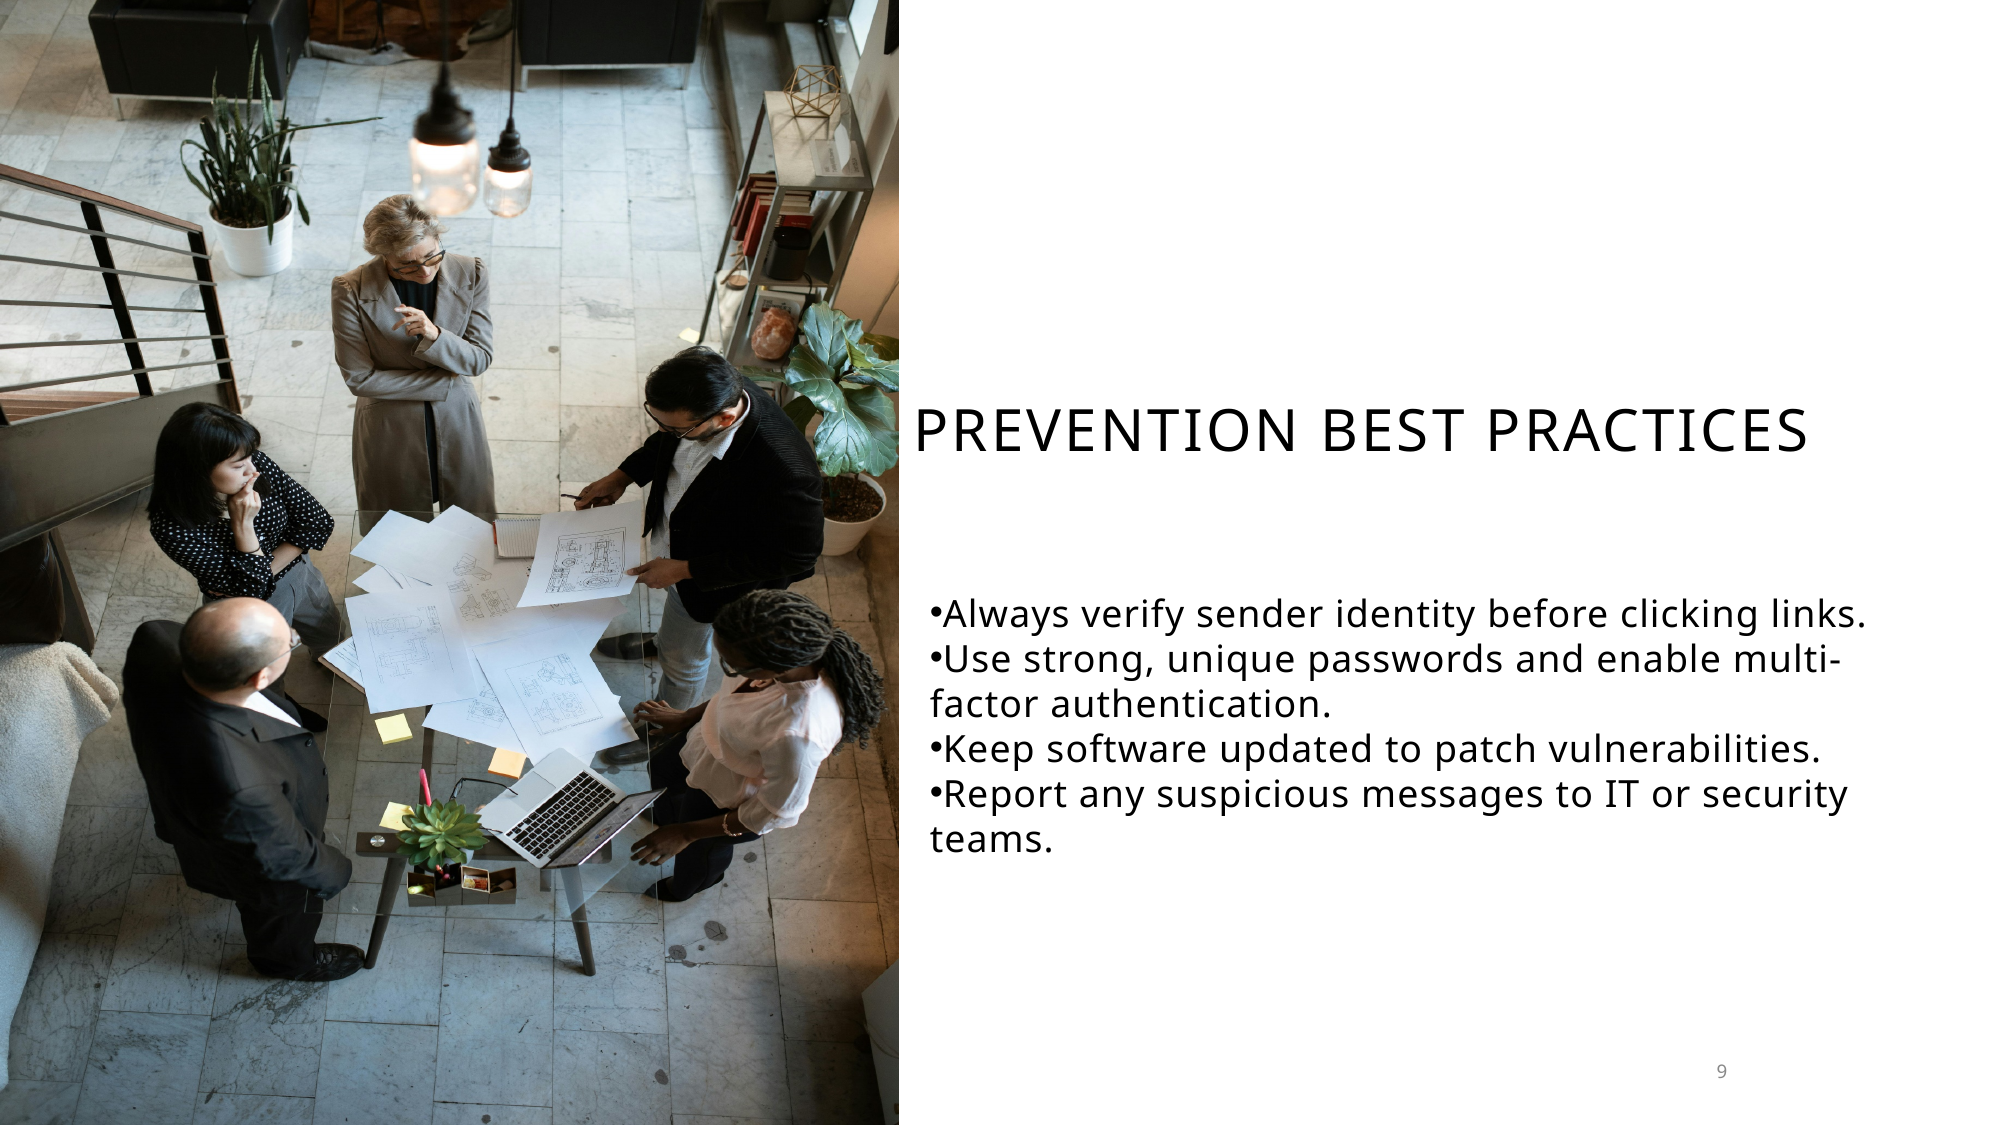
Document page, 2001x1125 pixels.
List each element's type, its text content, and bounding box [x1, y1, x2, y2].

title Prevention Best Practices [899, 274, 1864, 472]
text_box [1701, 1042, 1864, 1103]
picture [0, 0, 899, 1125]
list Always verify sender identity before clicking links. Use strong, unique passwords and enable multi-factor authentication. Keep software updated to patch vulnerabilities. Report any suspicious messages to IT or security teams. [914, 580, 1918, 869]
